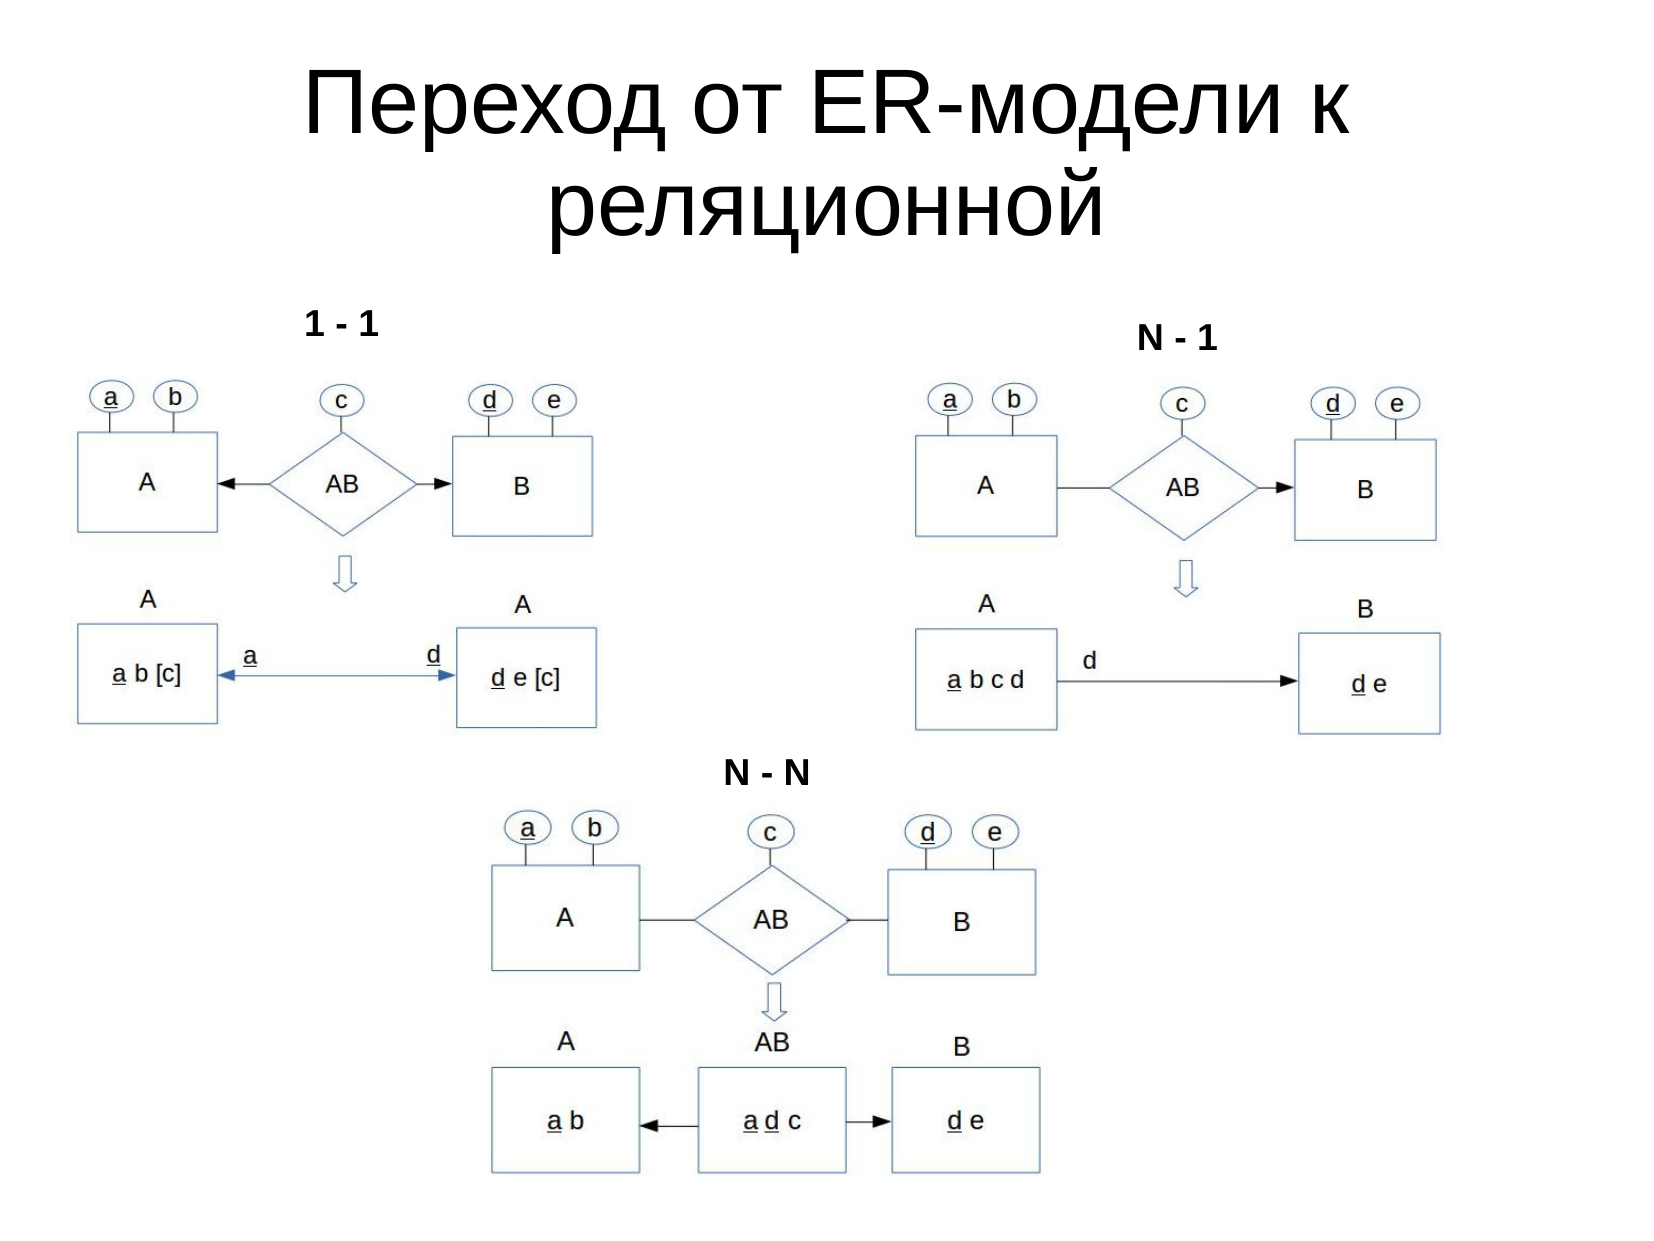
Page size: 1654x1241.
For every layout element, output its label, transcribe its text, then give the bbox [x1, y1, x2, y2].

text_box N - 1 [1122, 309, 1394, 367]
title Переход от ER-модели к реляционной [82, 49, 1571, 257]
picture [478, 803, 1051, 1195]
picture [897, 366, 1470, 768]
picture [70, 366, 603, 745]
text_box N - N [708, 744, 981, 801]
text_box 1 - 1 [289, 295, 562, 353]
